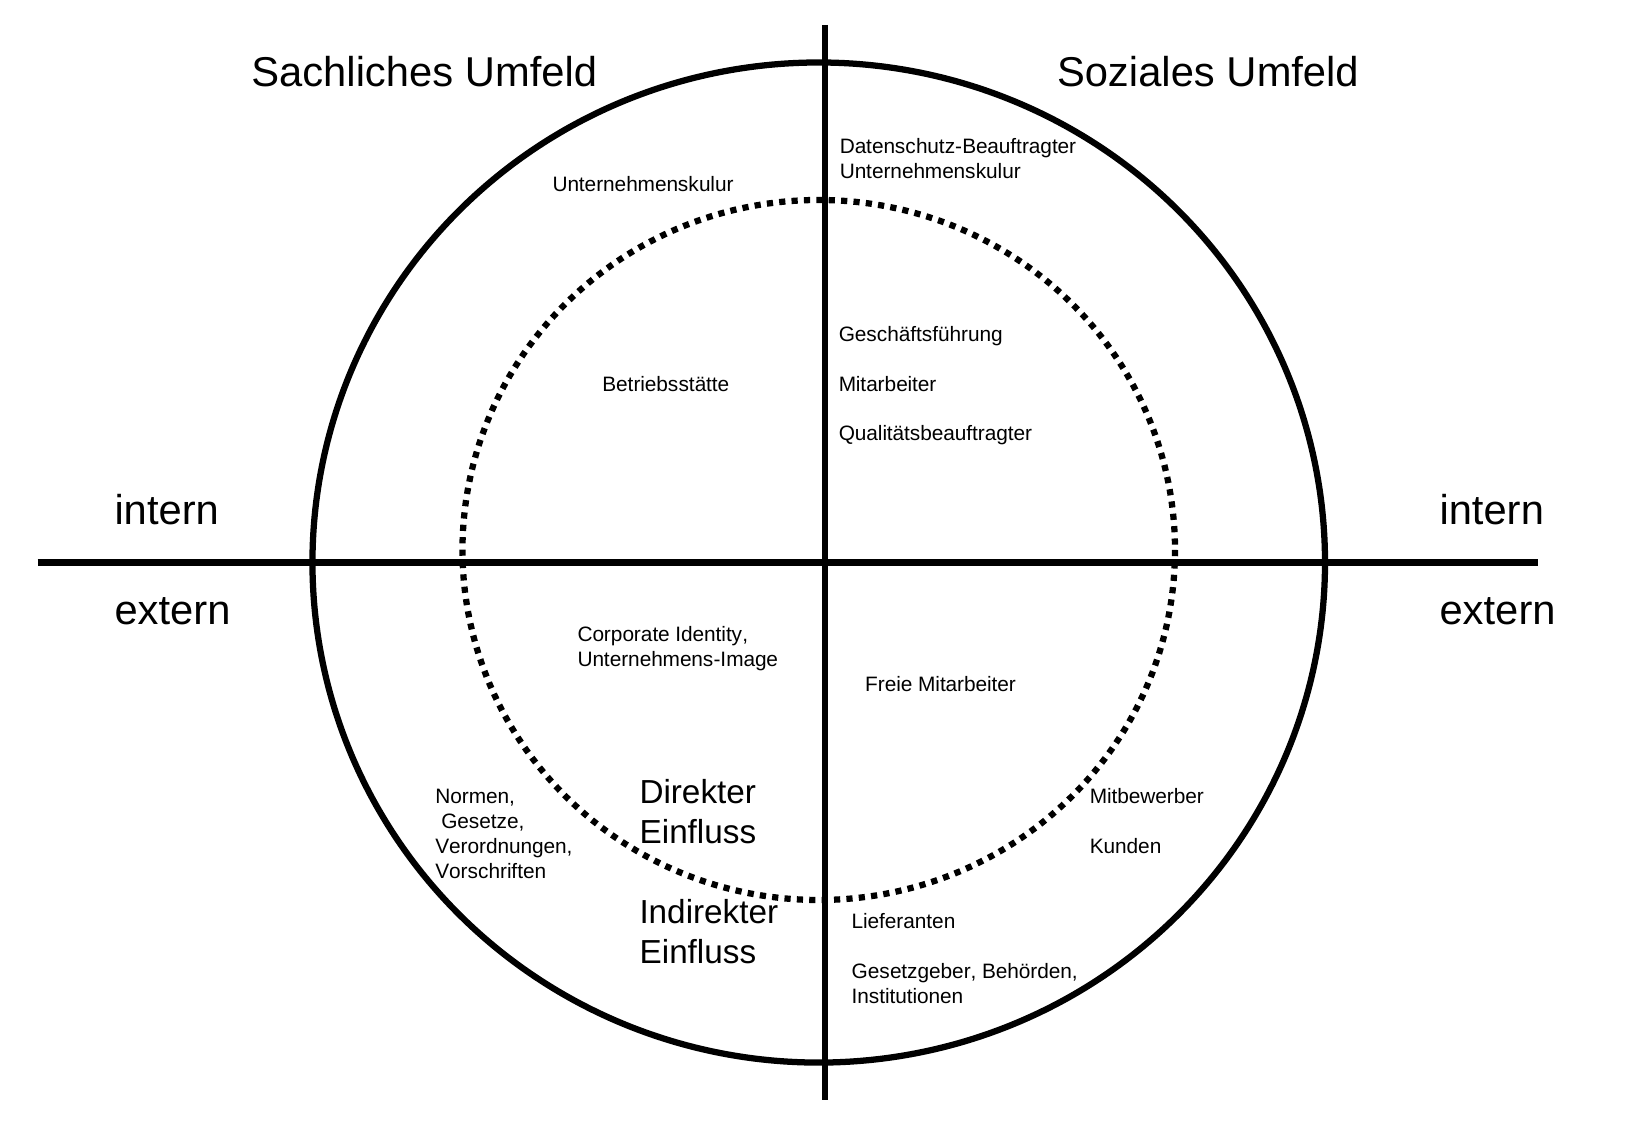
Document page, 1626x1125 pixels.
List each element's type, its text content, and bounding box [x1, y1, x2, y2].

text_box Direkter Einfluss Indirekter Einfluss [624, 762, 813, 978]
text_box intern extern [1424, 474, 1571, 641]
text_box Normen, Gesetze, Verordnungen, Vorschriften [420, 774, 588, 891]
text_box intern extern [99, 474, 246, 641]
text_box Mitbewerber Kunden [1075, 774, 1231, 866]
text_box Freie Mitarbeiter [850, 662, 1031, 703]
text_box Betriebsstätte [587, 362, 745, 403]
text_box Corporate Identity, Unternehmens-Image [562, 612, 793, 678]
text_box Datenschutz-Beauftragter Unternehmenskulur [824, 124, 1092, 191]
text_box Sachliches Umfeld Soziales Umfeld [236, 37, 1374, 103]
text_box Unternehmenskulur [537, 162, 749, 203]
text_box Geschäftsführung Mitarbeiter Qualitätsbeauftragter [824, 312, 1048, 478]
text_box Lieferanten Gesetzgeber, Behörden, Institutionen [836, 899, 1099, 1016]
